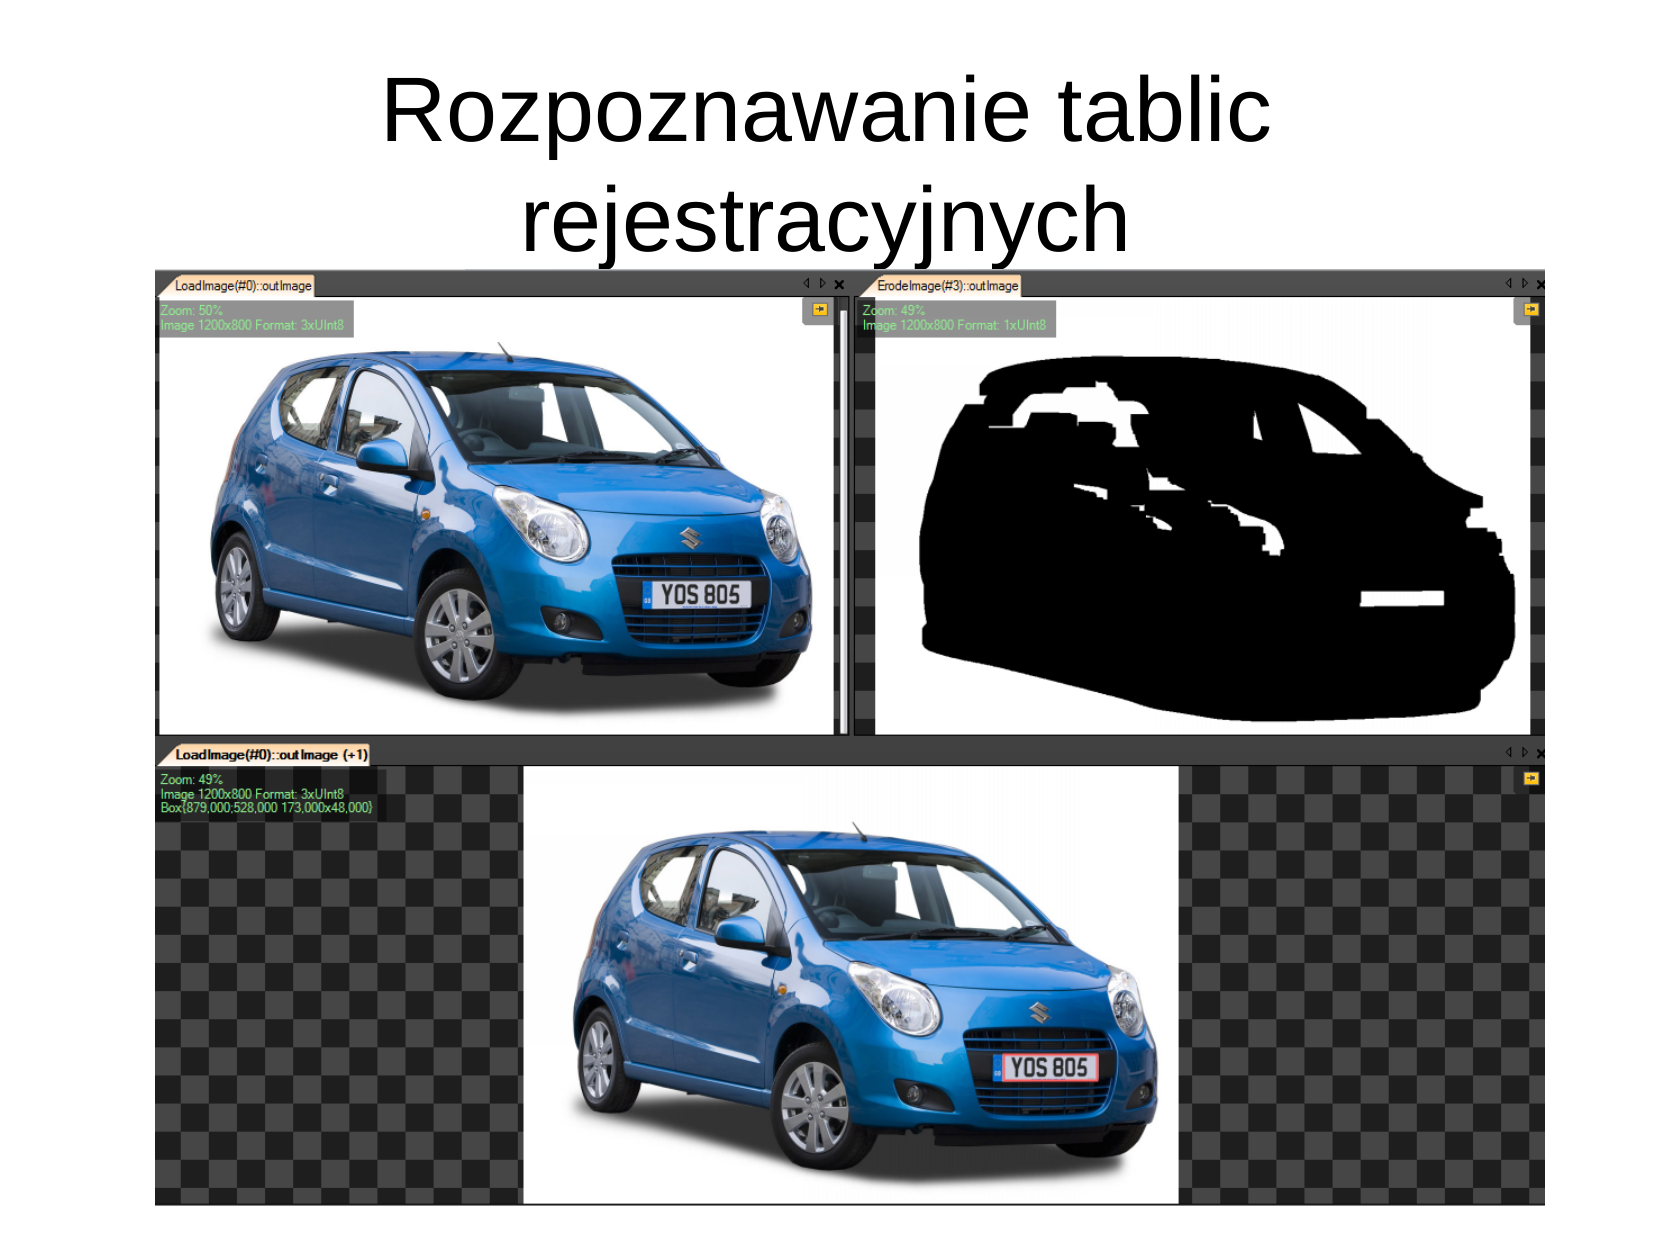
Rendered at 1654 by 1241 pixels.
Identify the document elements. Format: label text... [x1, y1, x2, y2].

title Rozpoznawanie tablic rejestracyjnych [82, 49, 1571, 257]
picture [155, 244, 1546, 1206]
